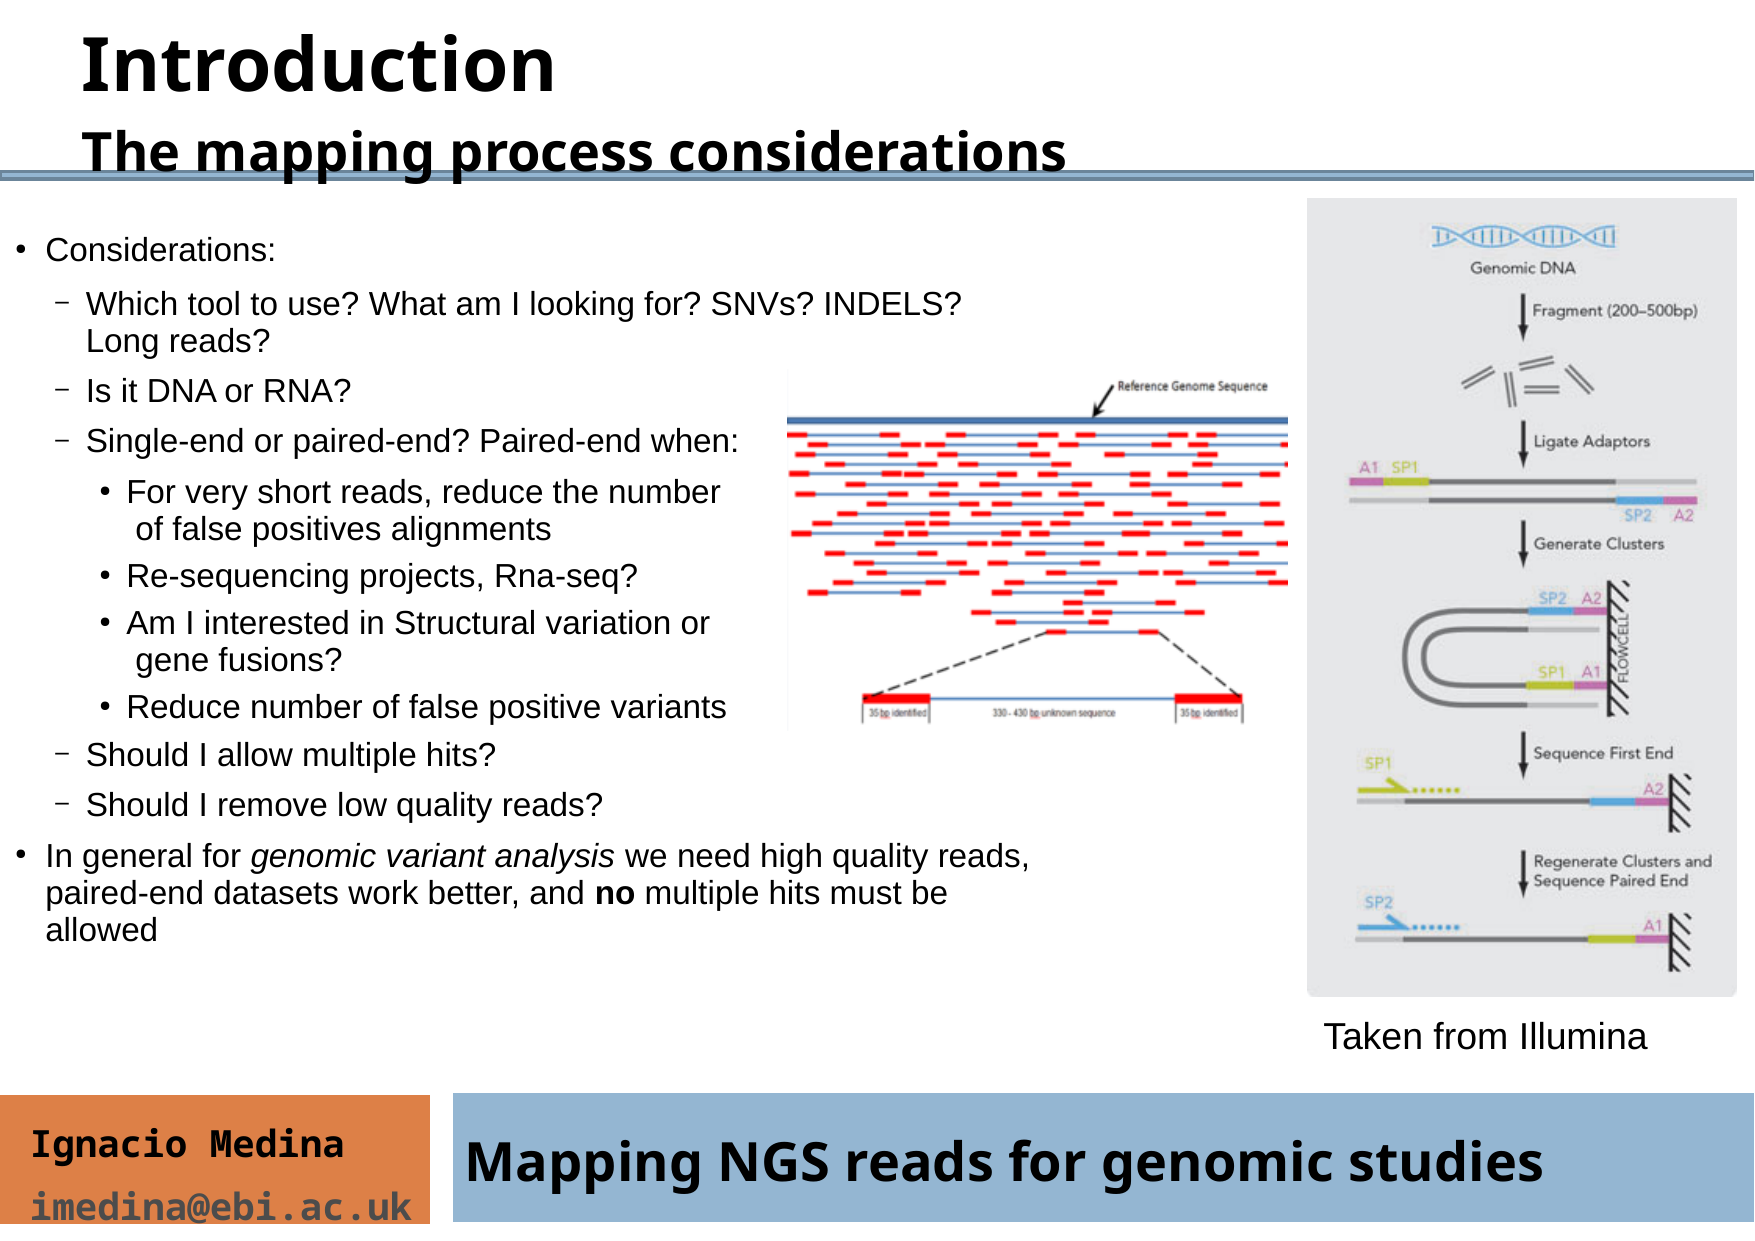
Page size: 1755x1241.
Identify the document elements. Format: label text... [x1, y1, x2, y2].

picture [1307, 198, 1737, 997]
text_box [429, 171, 453, 179]
text_box [0, 171, 284, 179]
text_box Introduction The mapping process considerations [67, 3, 1688, 169]
text_box Mapping NGS reads for genomic studies [450, 1116, 1726, 1195]
picture [1033, 369, 1288, 731]
text_box [326, 171, 423, 179]
text_box [461, 171, 1754, 179]
text_box Taken from Illumina [1308, 1008, 1744, 1066]
text_box [292, 171, 318, 179]
list Considerations: Which tool to use? What am I looking for? SNVs? INDELS? Long reads? Is it DNA or RNA? Single-end or paired-end? Paired-end when: For very short reads, reduce the number of false positives alignments Re-sequencing projects, Rna-seq? Am I interested in Structural variation or gene fusions? Reduce number of false positive variants Should I allow multiple hits? Should I remove low quality reads? In general for genomic variant analysis we need high quality reads, paired-end datasets work better, and no multiple hits must be allowed [5, 231, 1033, 951]
text_box Ignacio Medina imedina@ebi.ac.uk [15, 1110, 436, 1224]
